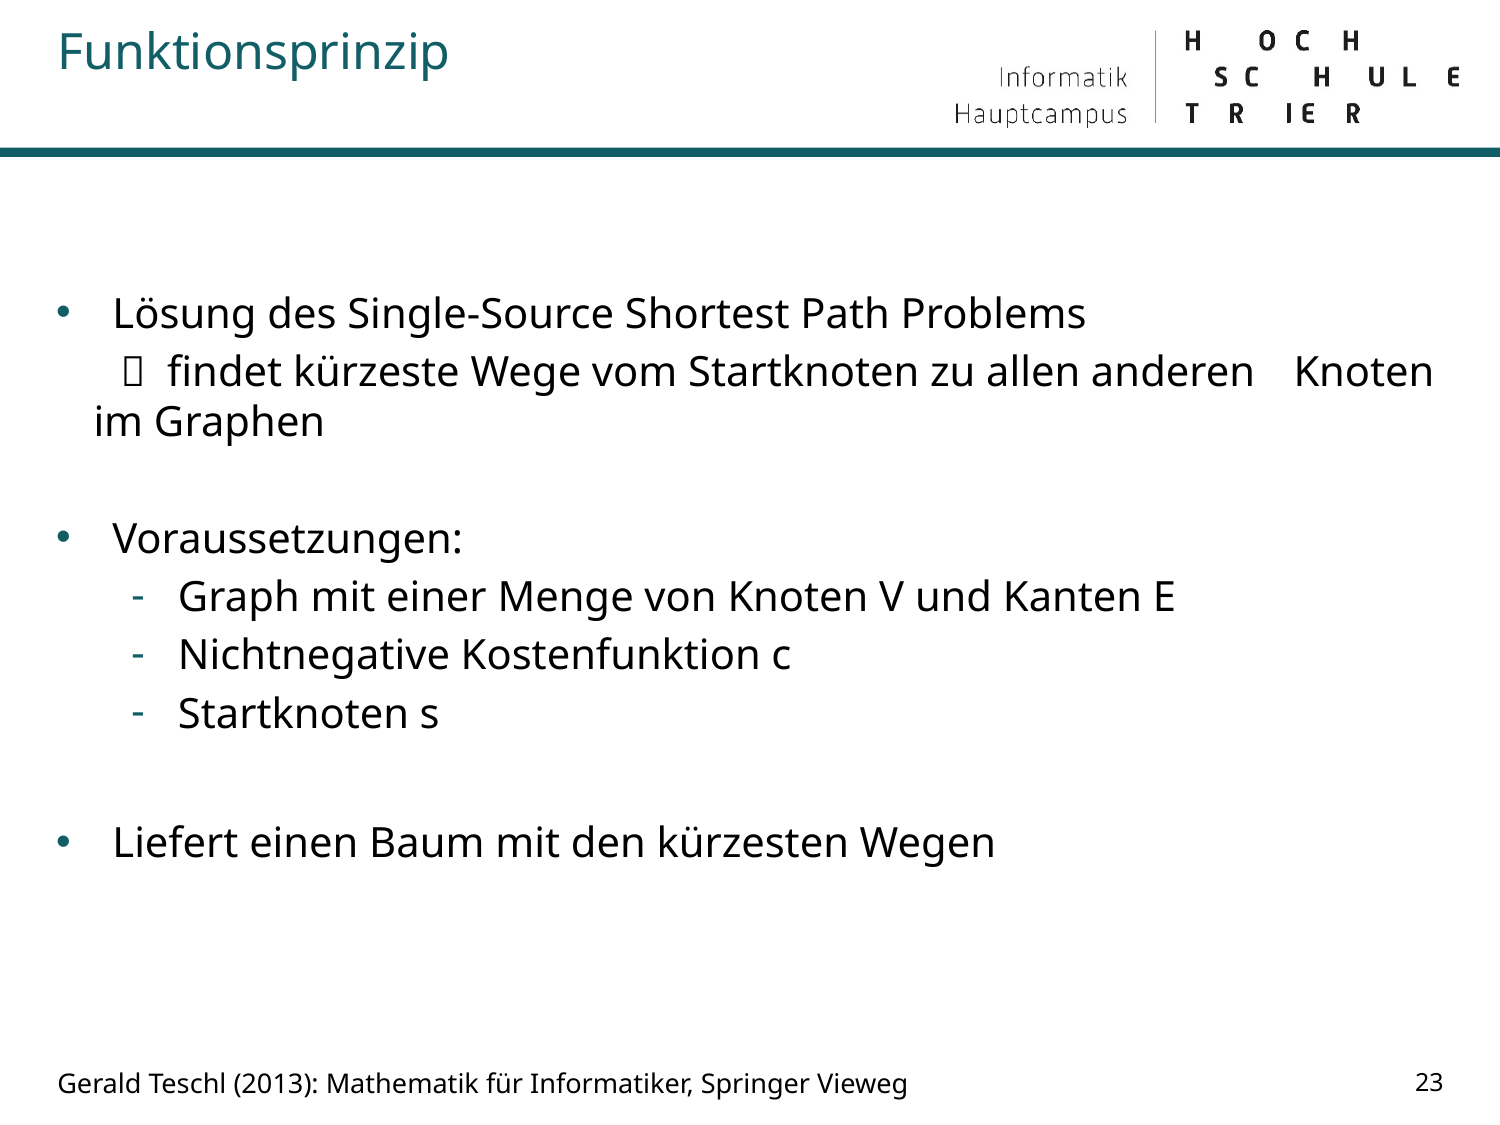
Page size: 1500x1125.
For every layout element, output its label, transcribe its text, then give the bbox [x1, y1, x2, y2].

title Funktionsprinzip [42, 12, 941, 131]
footer Gerald Teschl (2013): Mathematik für Informatiker, Springer Vieweg [42, 1058, 1164, 1106]
list Lösung des Single-Source Shortest Path Problems  findet kürzeste Wege vom Startknoten zu allen anderen Knoten im Graphen Voraussetzungen: Graph mit einer Menge von Knoten V und Kanten E Nichtnegative Kostenfunktion c Startknoten s Liefert einen Baum mit den kürzesten Wegen [41, 278, 1459, 917]
picture [956, 30, 1459, 128]
slide_number <Foliennummer> [1222, 1058, 1459, 1106]
